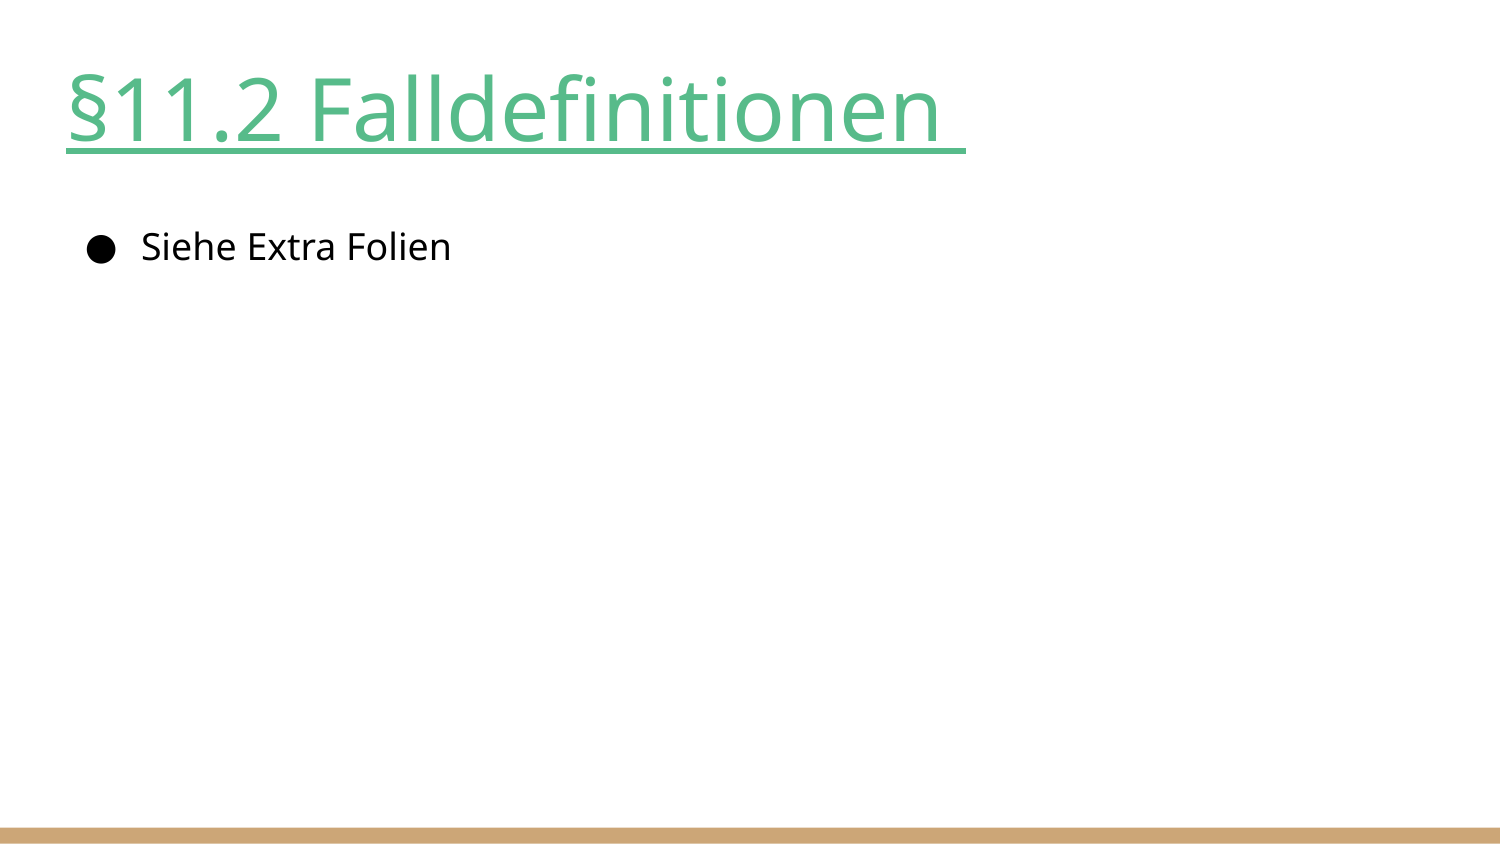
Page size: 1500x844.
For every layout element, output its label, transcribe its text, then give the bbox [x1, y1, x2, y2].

list Siehe Extra Folien [51, 200, 1449, 752]
title §11.2 Falldefinitionen [51, 51, 1449, 189]
